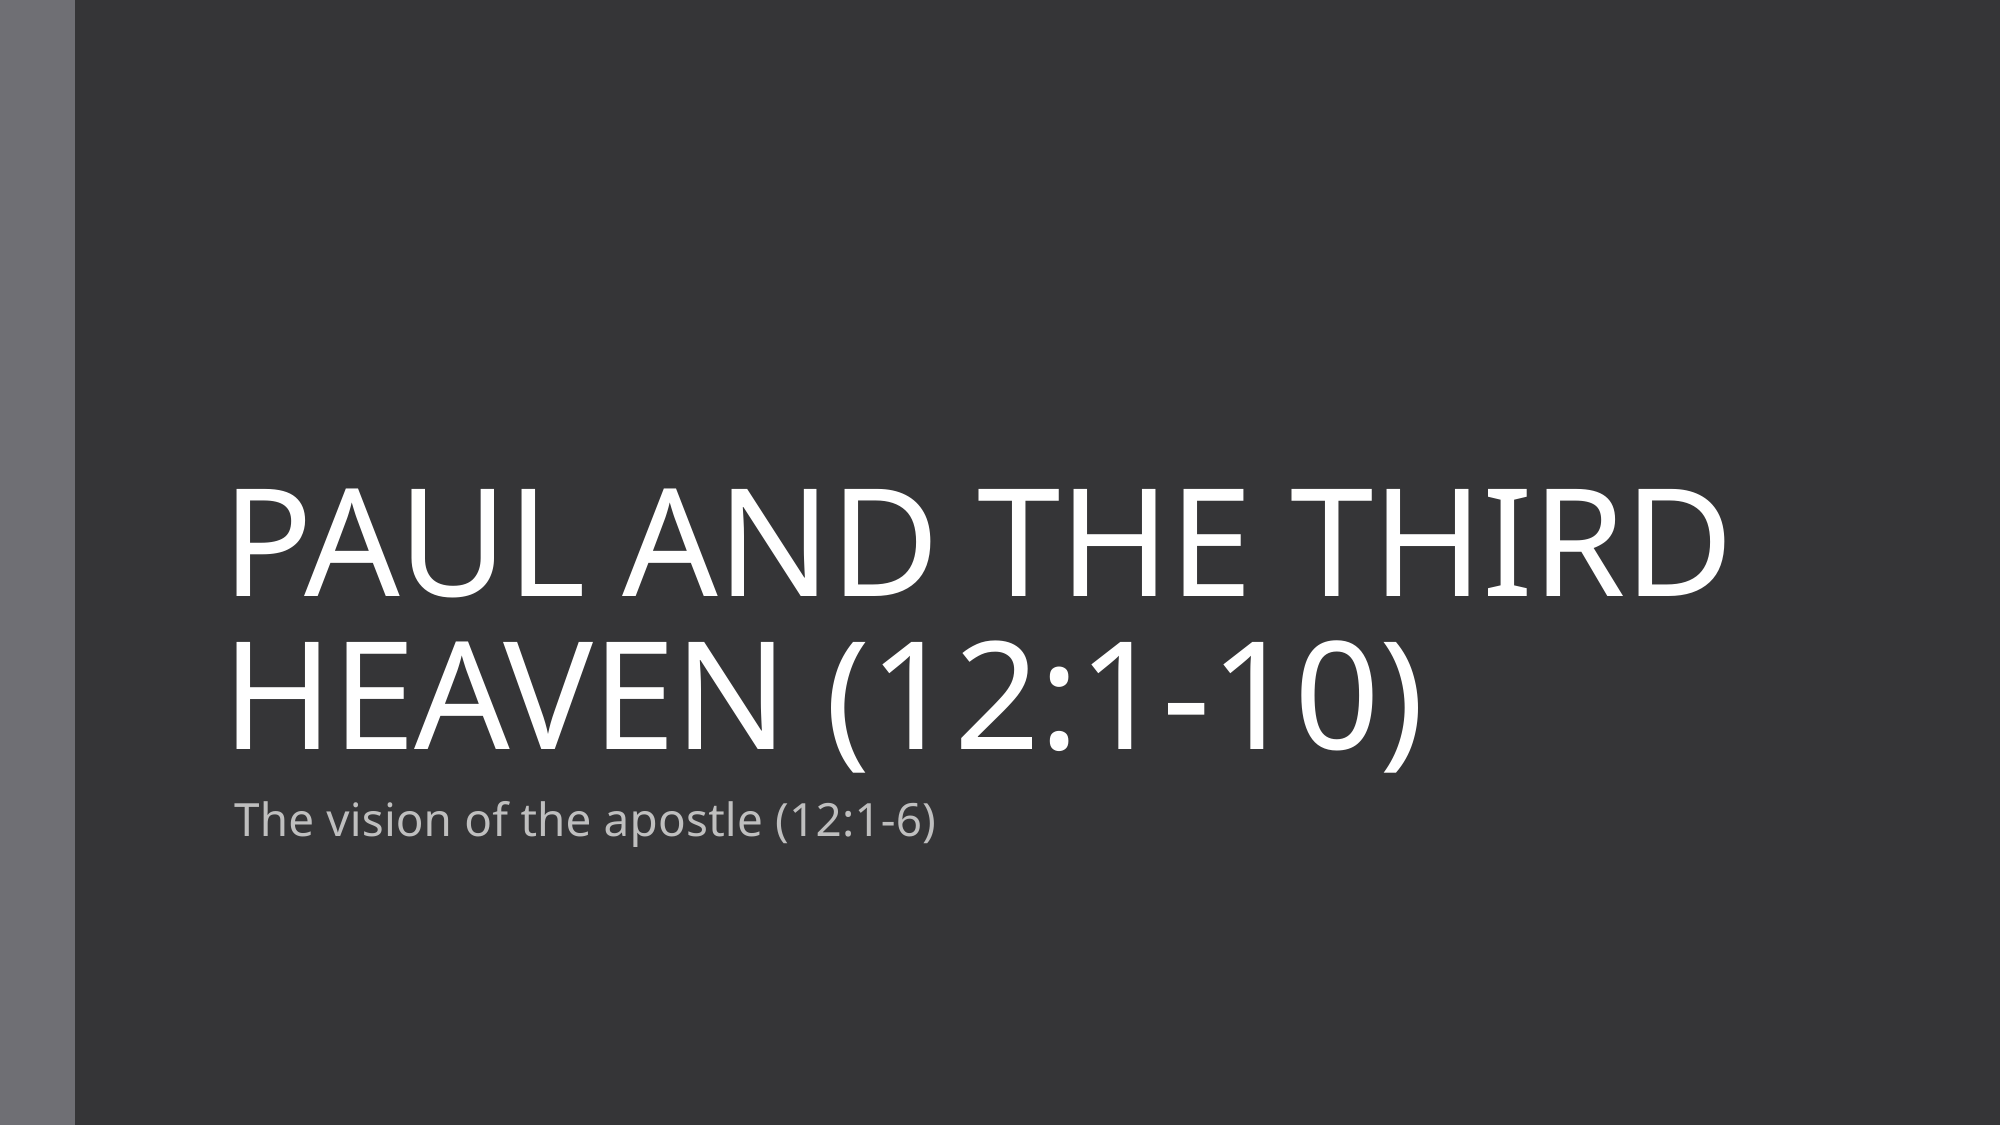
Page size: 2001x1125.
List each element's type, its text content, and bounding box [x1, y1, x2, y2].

title PAUL AND THE THIRD HEAVEN (12:1-10) [206, 124, 1752, 787]
subtitle The vision of the apostle (12:1-6) [206, 787, 1752, 1066]
